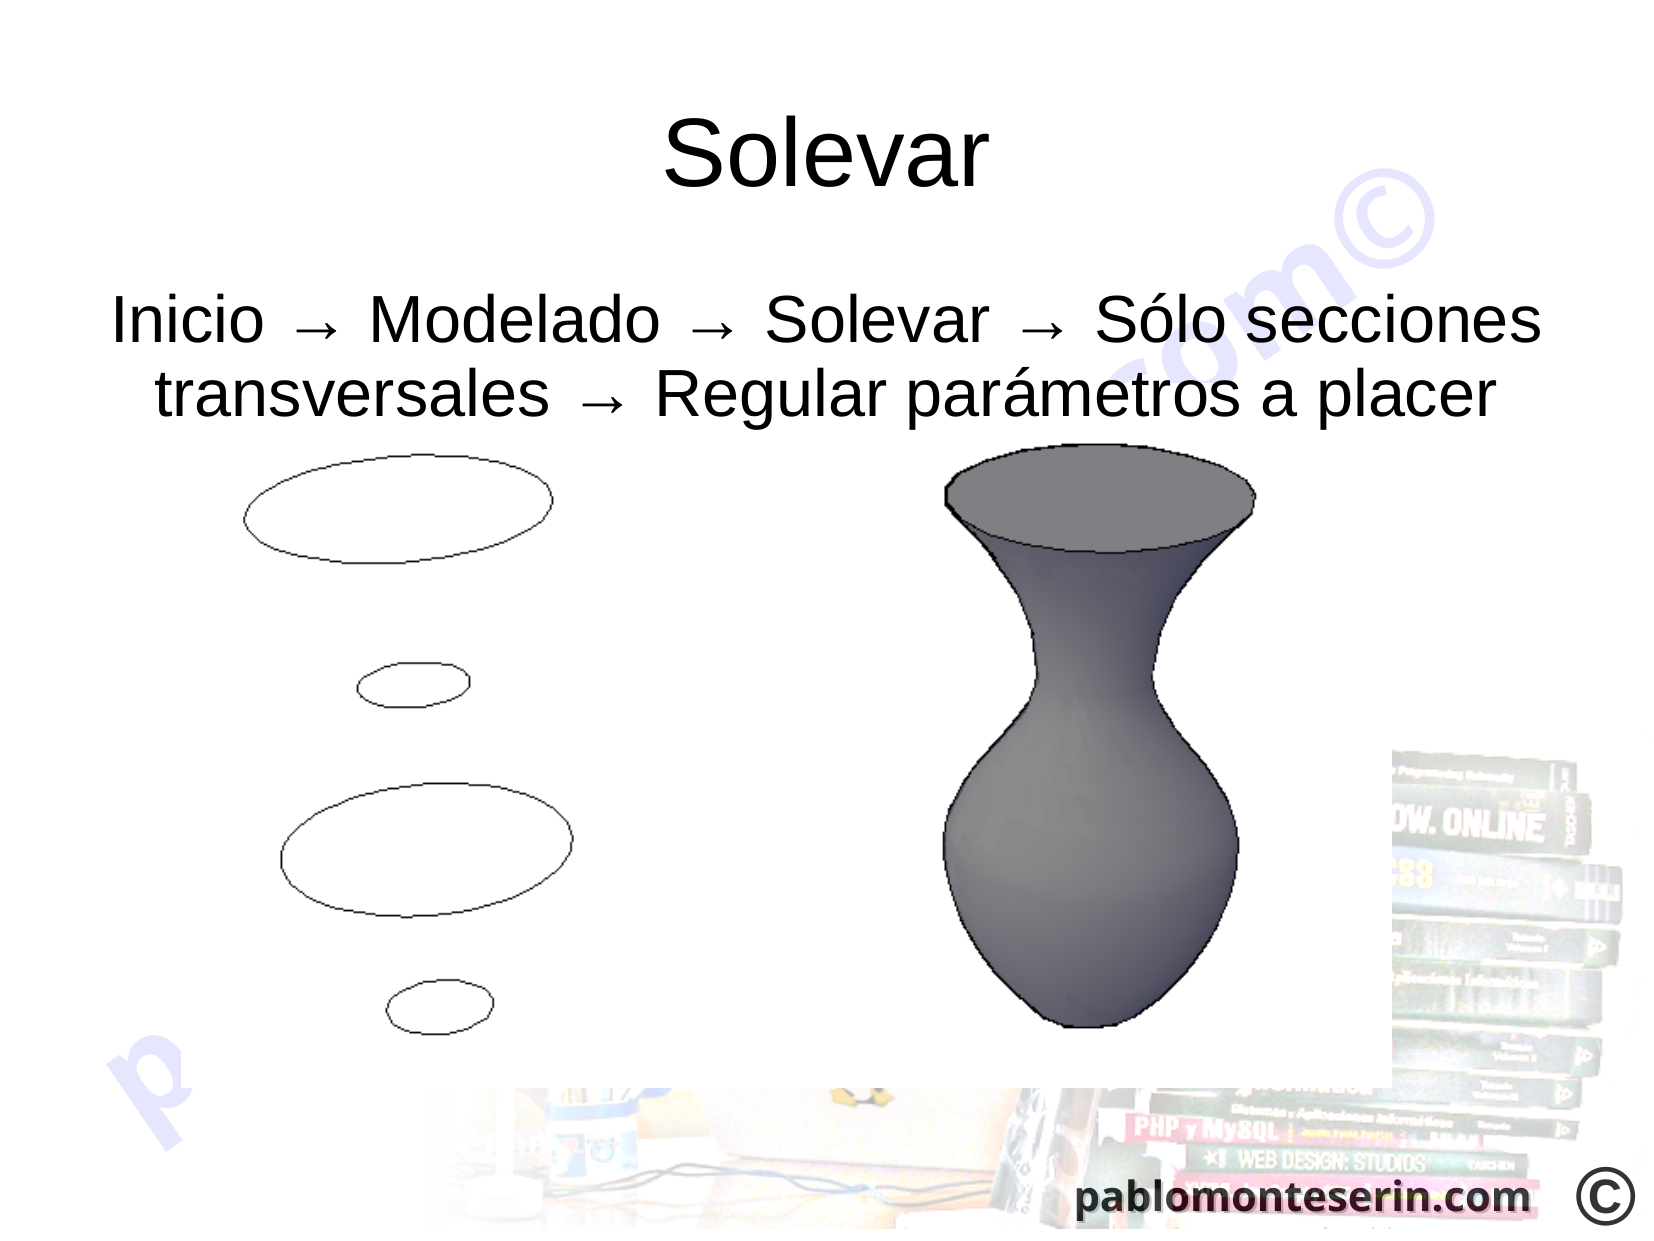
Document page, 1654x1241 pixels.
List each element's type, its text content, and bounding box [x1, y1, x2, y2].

subtitle Inicio → Modelado → Solevar → Sólo secciones transversales → Regular parámetros a placer [82, 262, 1571, 451]
title Solevar [82, 49, 1571, 257]
picture [181, 451, 1654, 1229]
